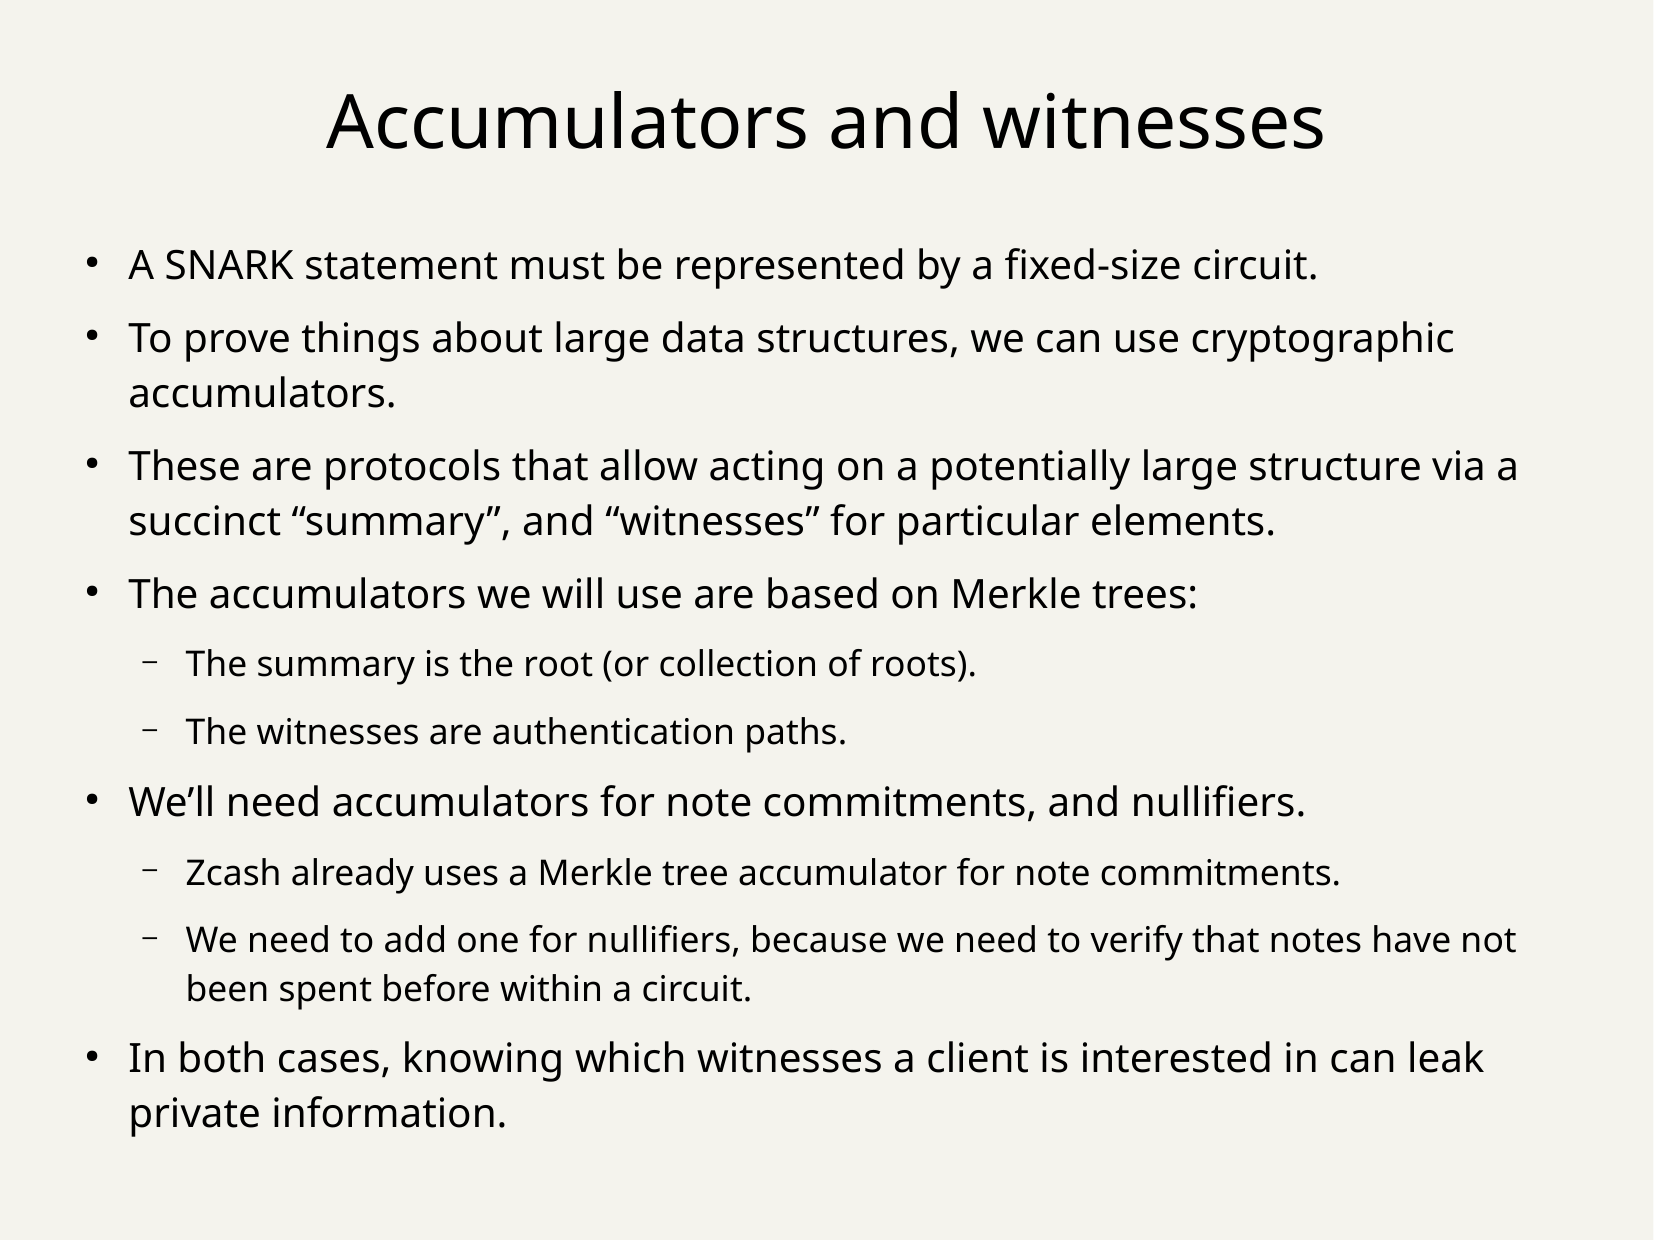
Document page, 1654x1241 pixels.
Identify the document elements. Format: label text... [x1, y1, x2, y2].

title Accumulators and witnesses [82, 49, 1571, 189]
list A SNARK statement must be represented by a fixed-size circuit. To prove things about large data structures, we can use cryptographic accumulators. These are protocols that allow acting on a potentially large structure via a succinct “summary”, and “witnesses” for particular elements. The accumulators we will use are based on Merkle trees: The summary is the root (or collection of roots). The witnesses are authentication paths. We’ll need accumulators for note commitments, and nullifiers. Zcash already uses a Merkle tree accumulator for note commitments. We need to add one for nullifiers, because we need to verify that notes have not been spent before within a circuit. In both cases, knowing which witnesses a client is interested in can leak private information. [70, 236, 1571, 1146]
